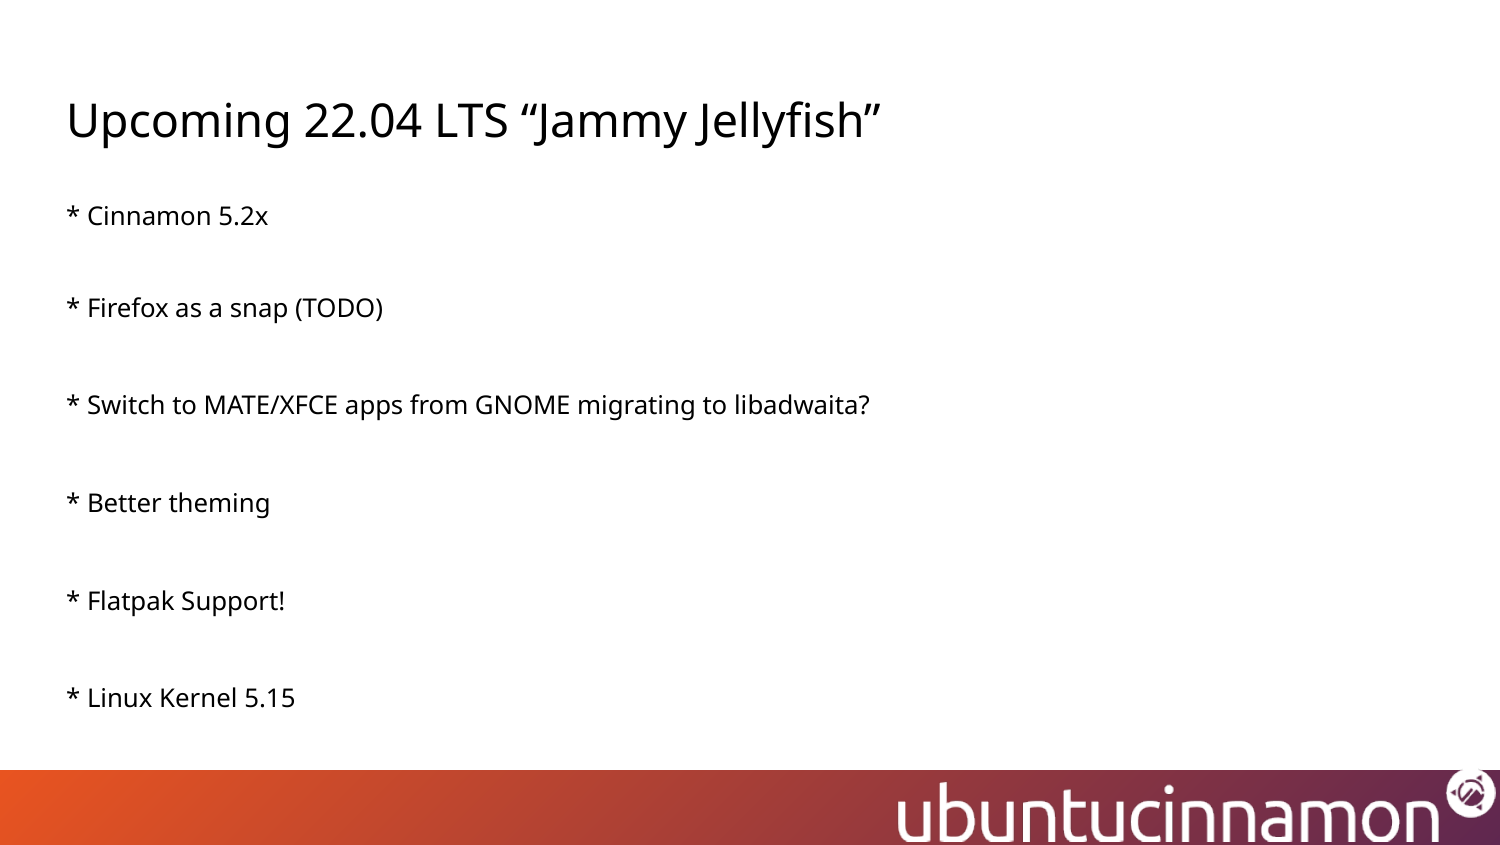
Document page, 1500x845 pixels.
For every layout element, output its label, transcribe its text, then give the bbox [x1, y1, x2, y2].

list * Cinnamon 5.2x * Firefox as a snap (TODO) * Switch to MATE/XFCE apps from GNOME migrating to libadwaita? * Better theming * Flatpak Support! * Linux Kernel 5.15 [51, 177, 1449, 739]
title Upcoming 22.04 LTS “Jammy Jellyfish” [51, 73, 1449, 168]
text_box [0, 770, 1500, 845]
picture [862, 768, 1496, 842]
